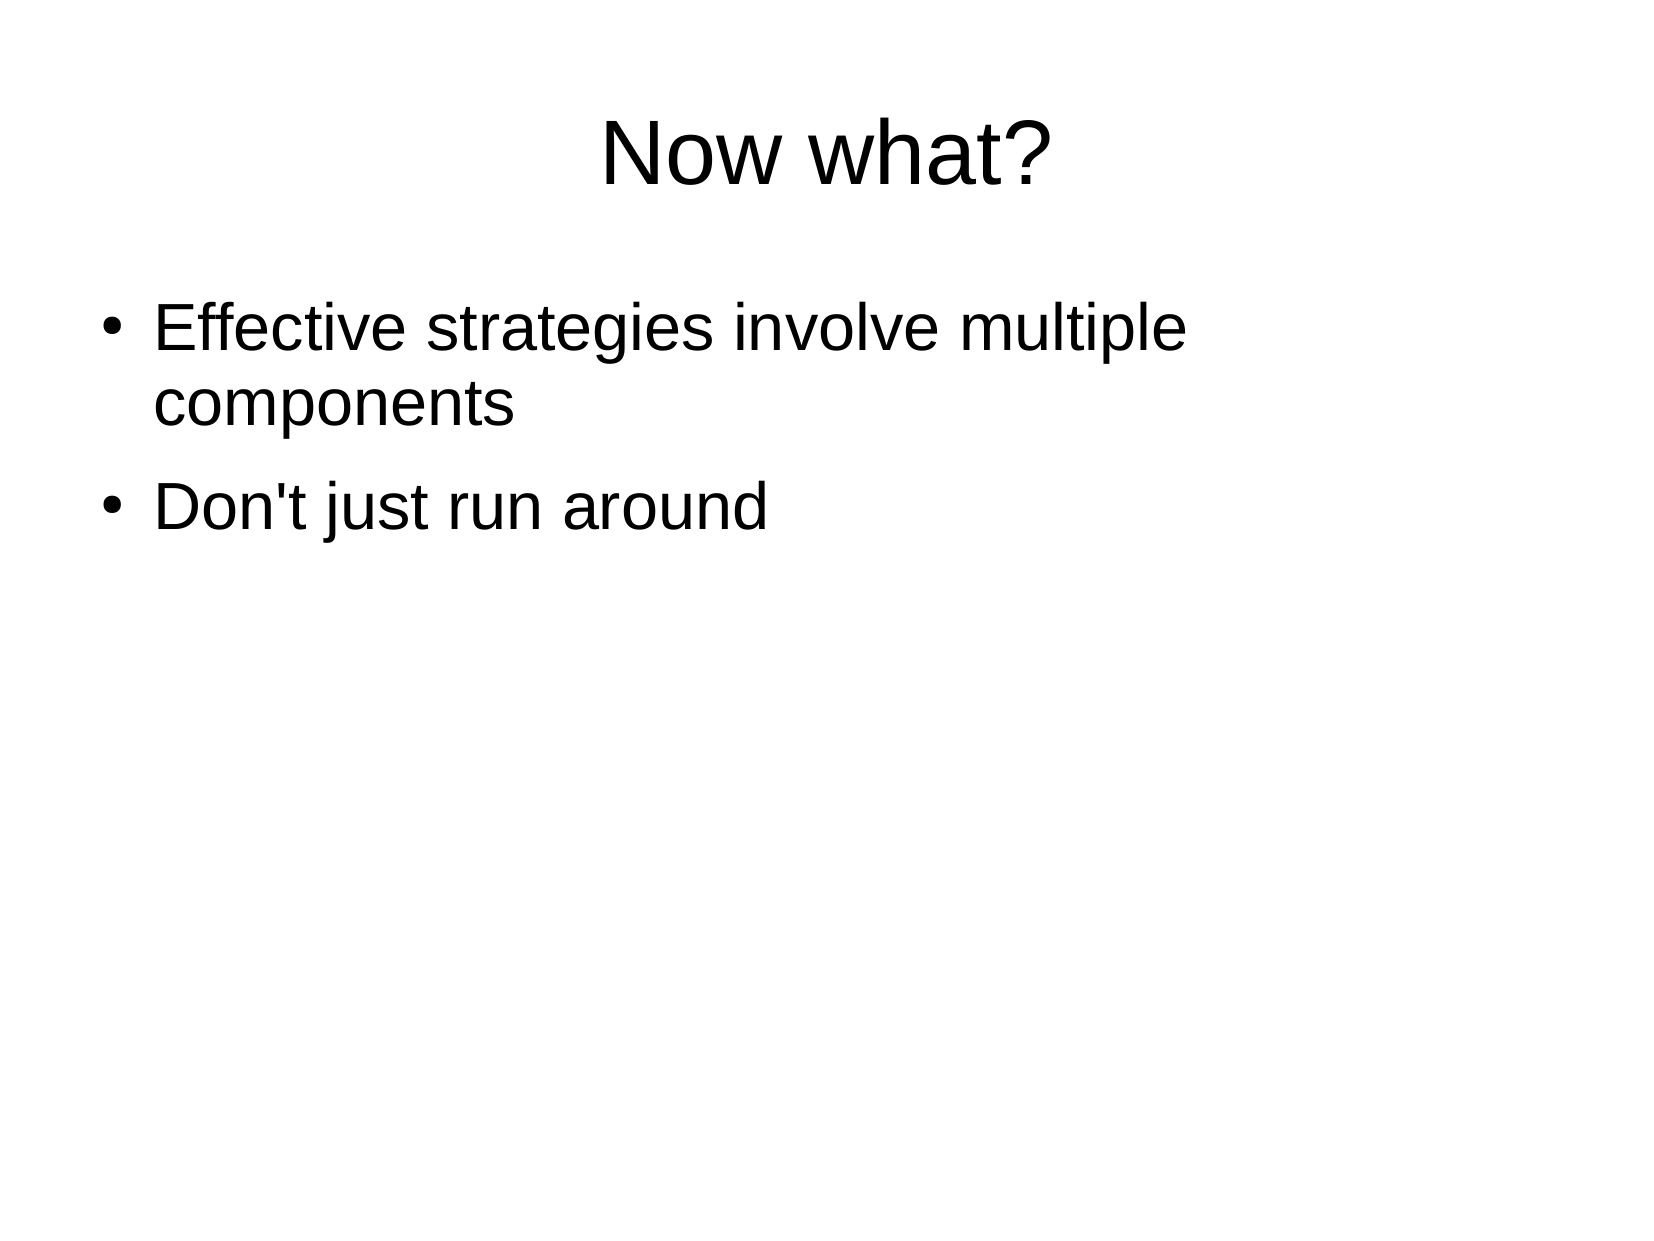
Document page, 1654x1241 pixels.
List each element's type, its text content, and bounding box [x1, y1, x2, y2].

list Effective strategies involve multiple components Don't just run around [82, 290, 1538, 1010]
title Now what? [82, 49, 1571, 257]
